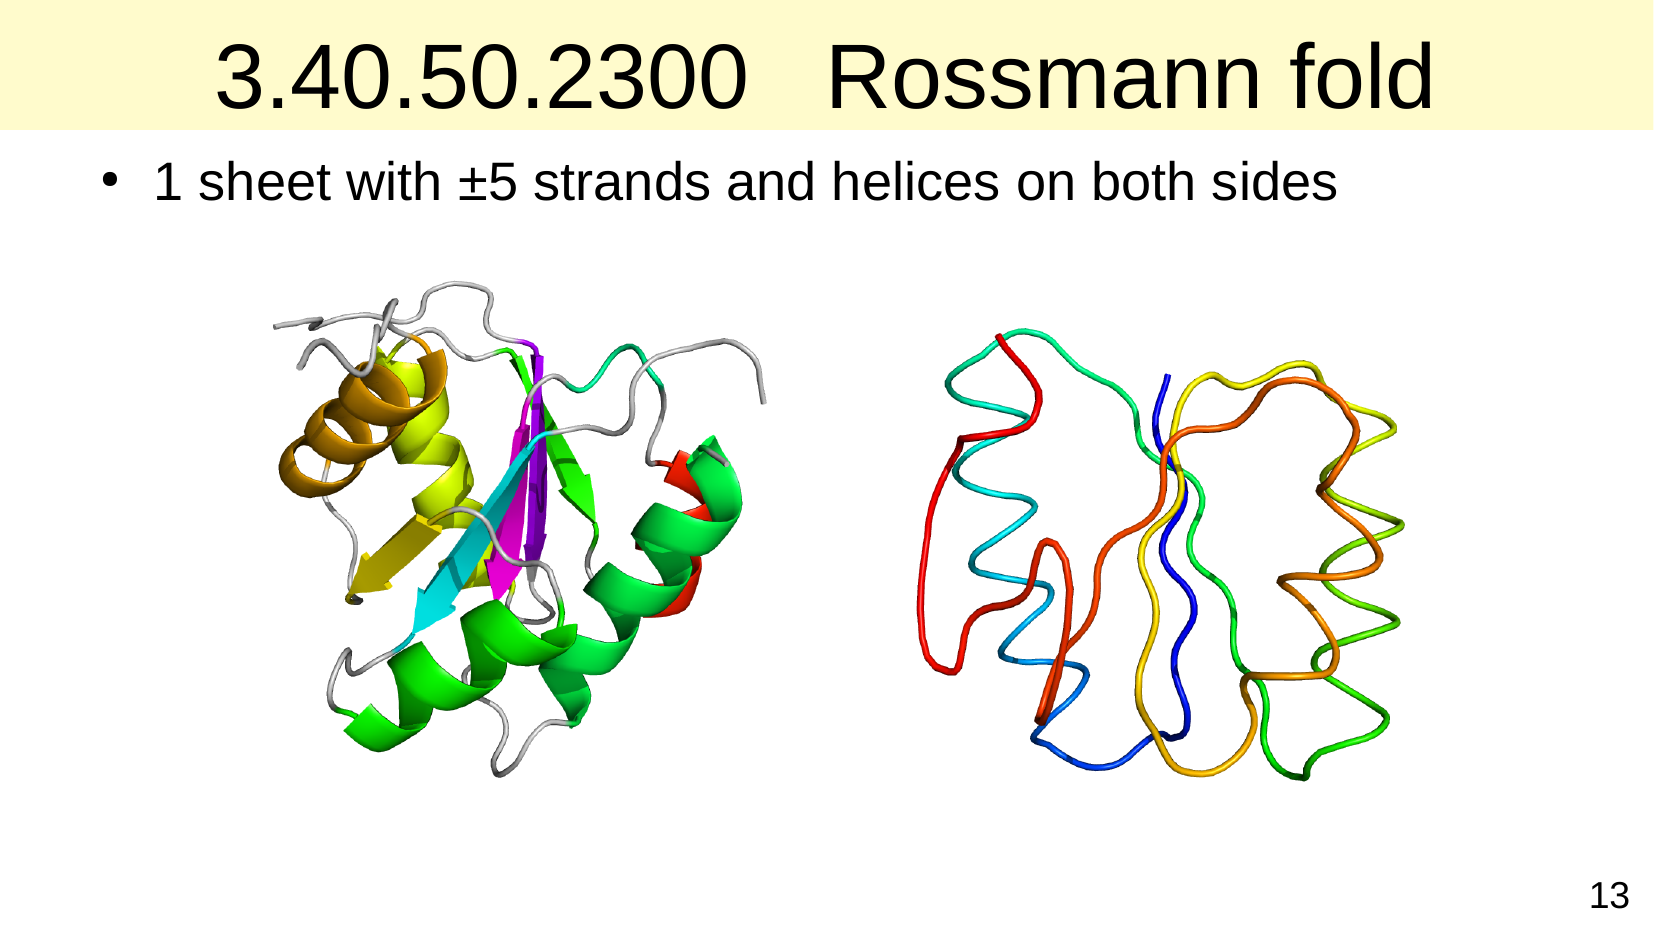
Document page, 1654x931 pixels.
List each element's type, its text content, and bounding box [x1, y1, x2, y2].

picture [257, 261, 783, 784]
text_box <number> [1444, 866, 1646, 924]
list 1 sheet with ±5 strands and helices on both sides [82, 151, 1571, 758]
title 3.40.50.2300 Rossmann fold [82, 11, 1571, 142]
text_box [0, 0, 1654, 130]
picture [907, 312, 1421, 789]
